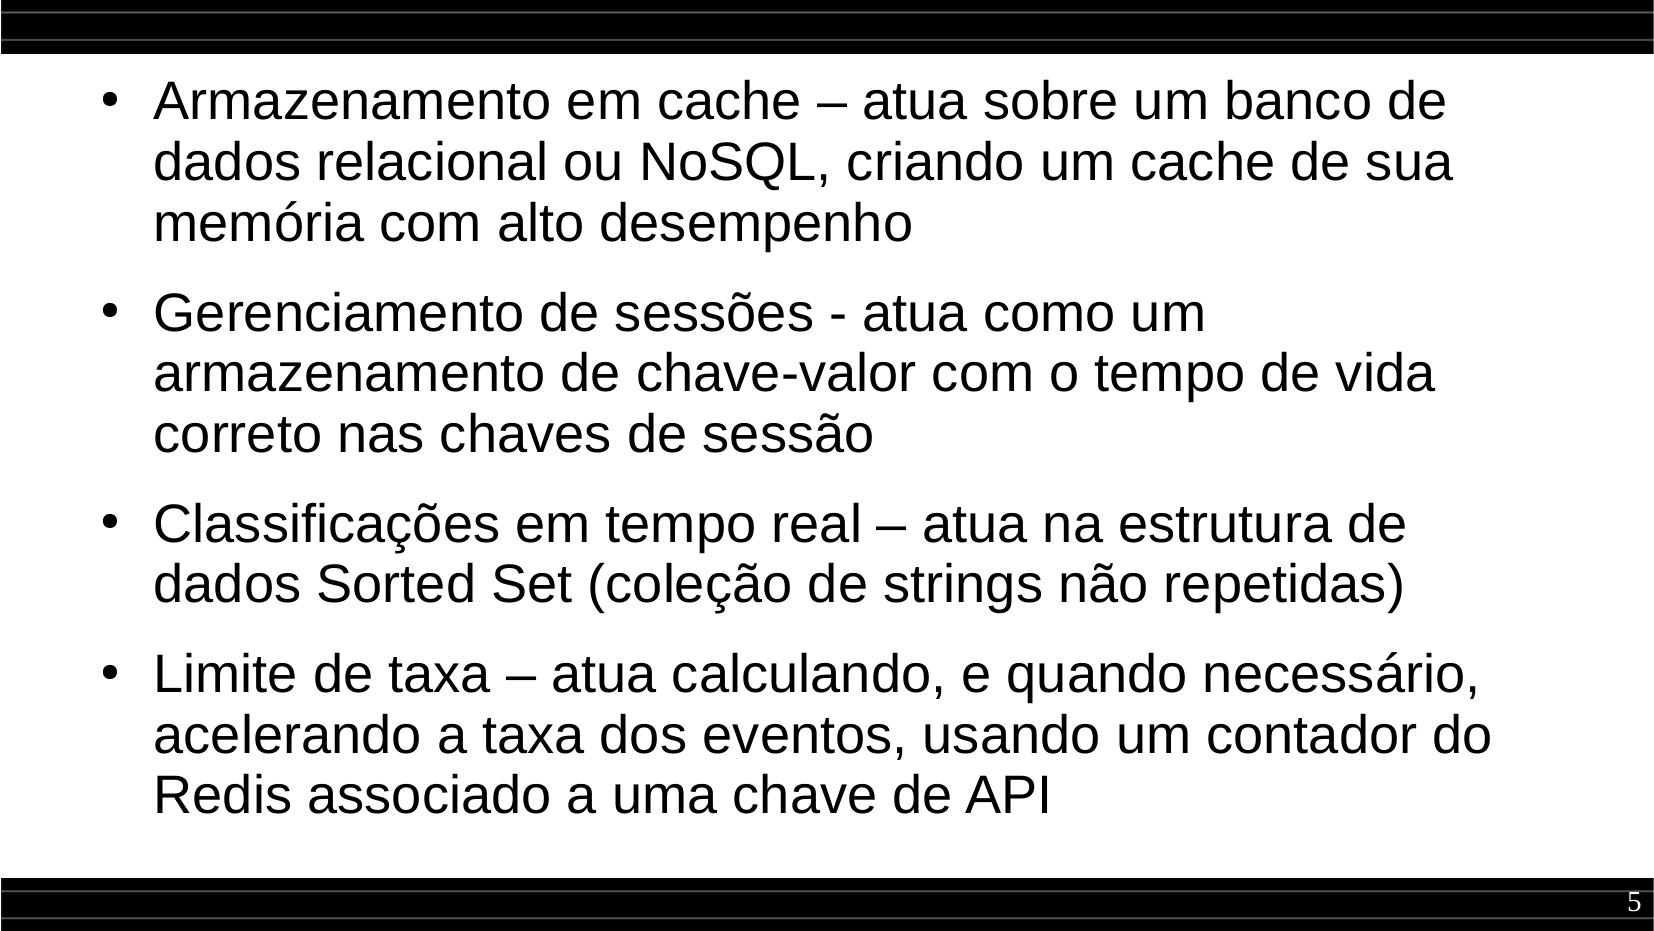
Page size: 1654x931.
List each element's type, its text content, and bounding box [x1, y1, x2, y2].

picture [1, 878, 1654, 931]
picture [1, 0, 1654, 54]
list Armazenamento em cache – atua sobre um banco de dados relacional ou NoSQL, criando um cache de sua memória com alto desempenho Gerenciamento de sessões - atua como um armazenamento de chave-valor com o tempo de vida correto nas chaves de sessão Classificações em tempo real – atua na estrutura de dados Sorted Set (coleção de strings não repetidas) Limite de taxa – atua calculando, e quando necessário, acelerando a taxa dos eventos, usando um contador do Redis associado a uma chave de API [82, 70, 1571, 851]
